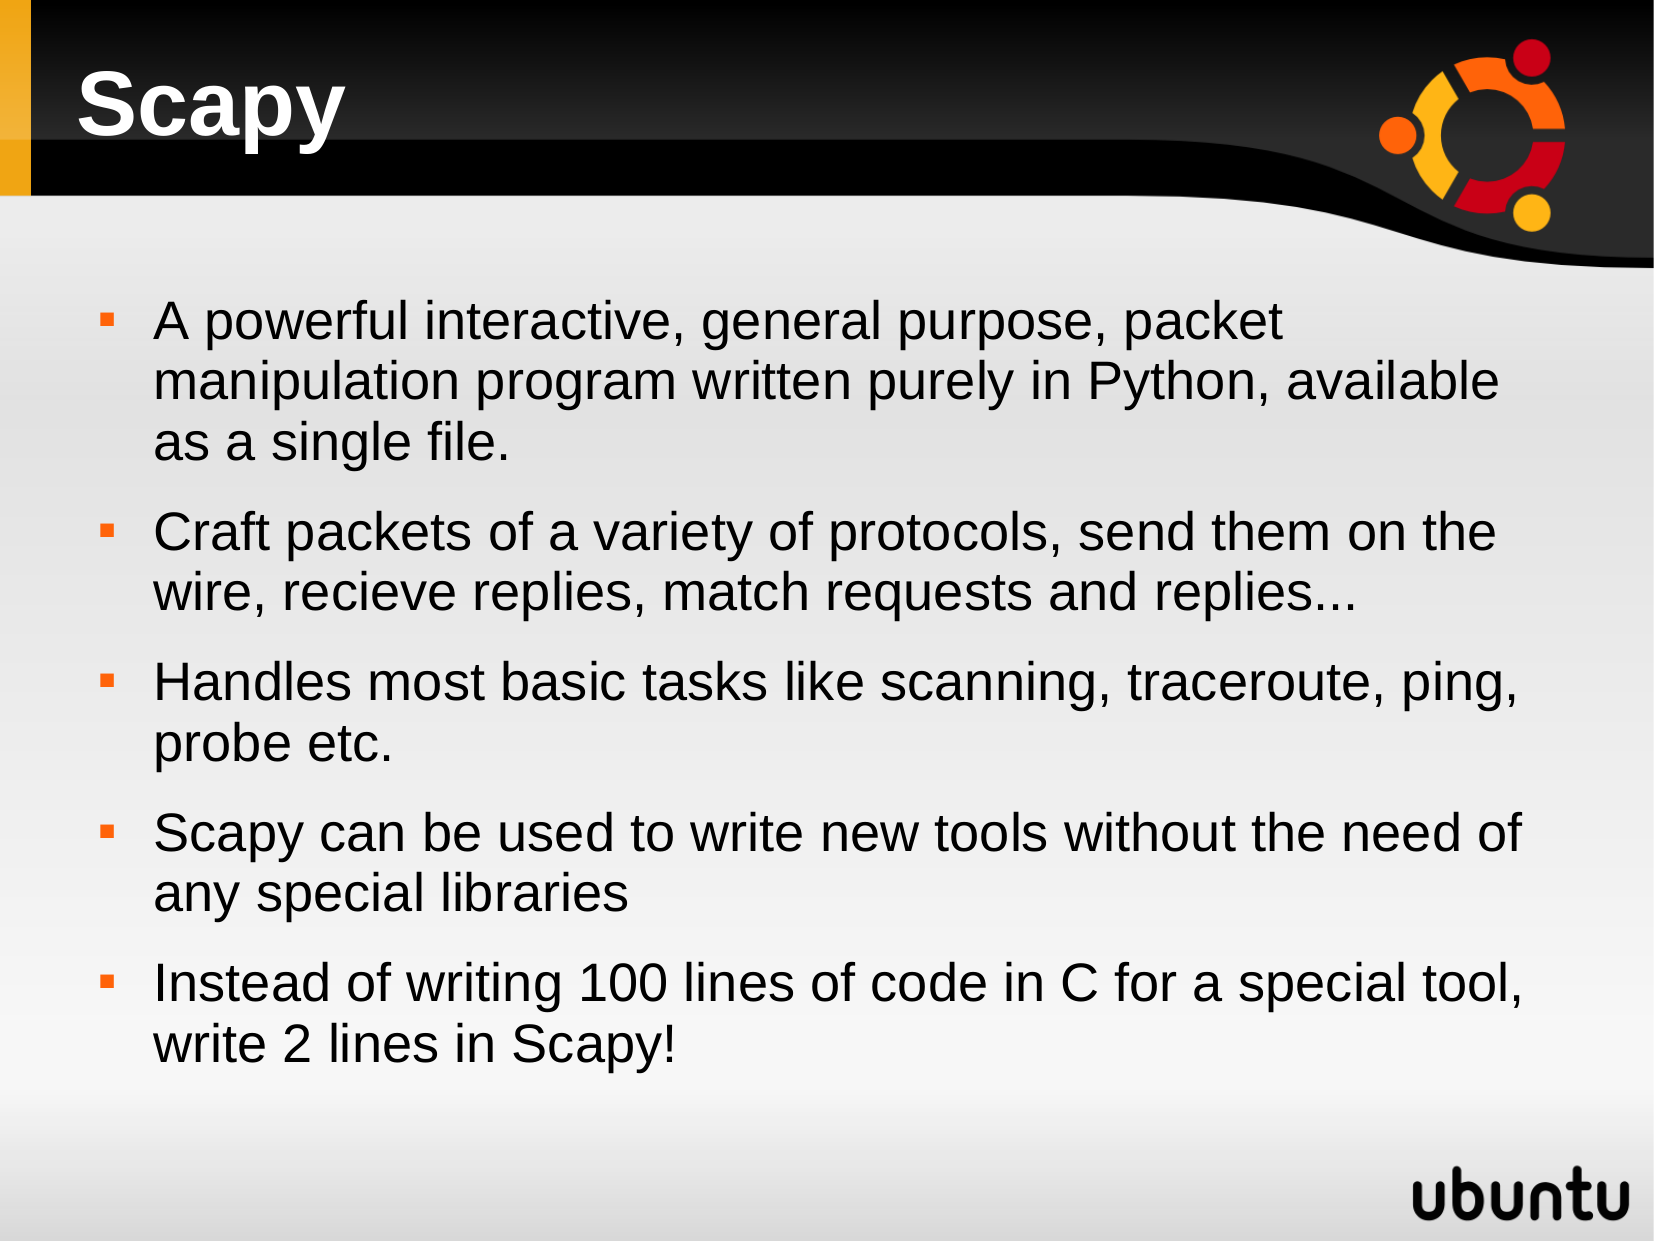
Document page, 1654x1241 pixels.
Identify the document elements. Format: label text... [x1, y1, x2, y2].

list A powerful interactive, general purpose, packet manipulation program written purely in Python, available as a single file. Craft packets of a variety of protocols, send them on the wire, recieve replies, match requests and replies... Handles most basic tasks like scanning, traceroute, ping, probe etc. Scapy can be used to write new tools without the need of any special libraries Instead of writing 100 lines of code in C for a special tool, write 2 lines in Scapy! [82, 290, 1571, 1094]
picture [0, 0, 1654, 1241]
title Scapy [76, 7, 1565, 200]
